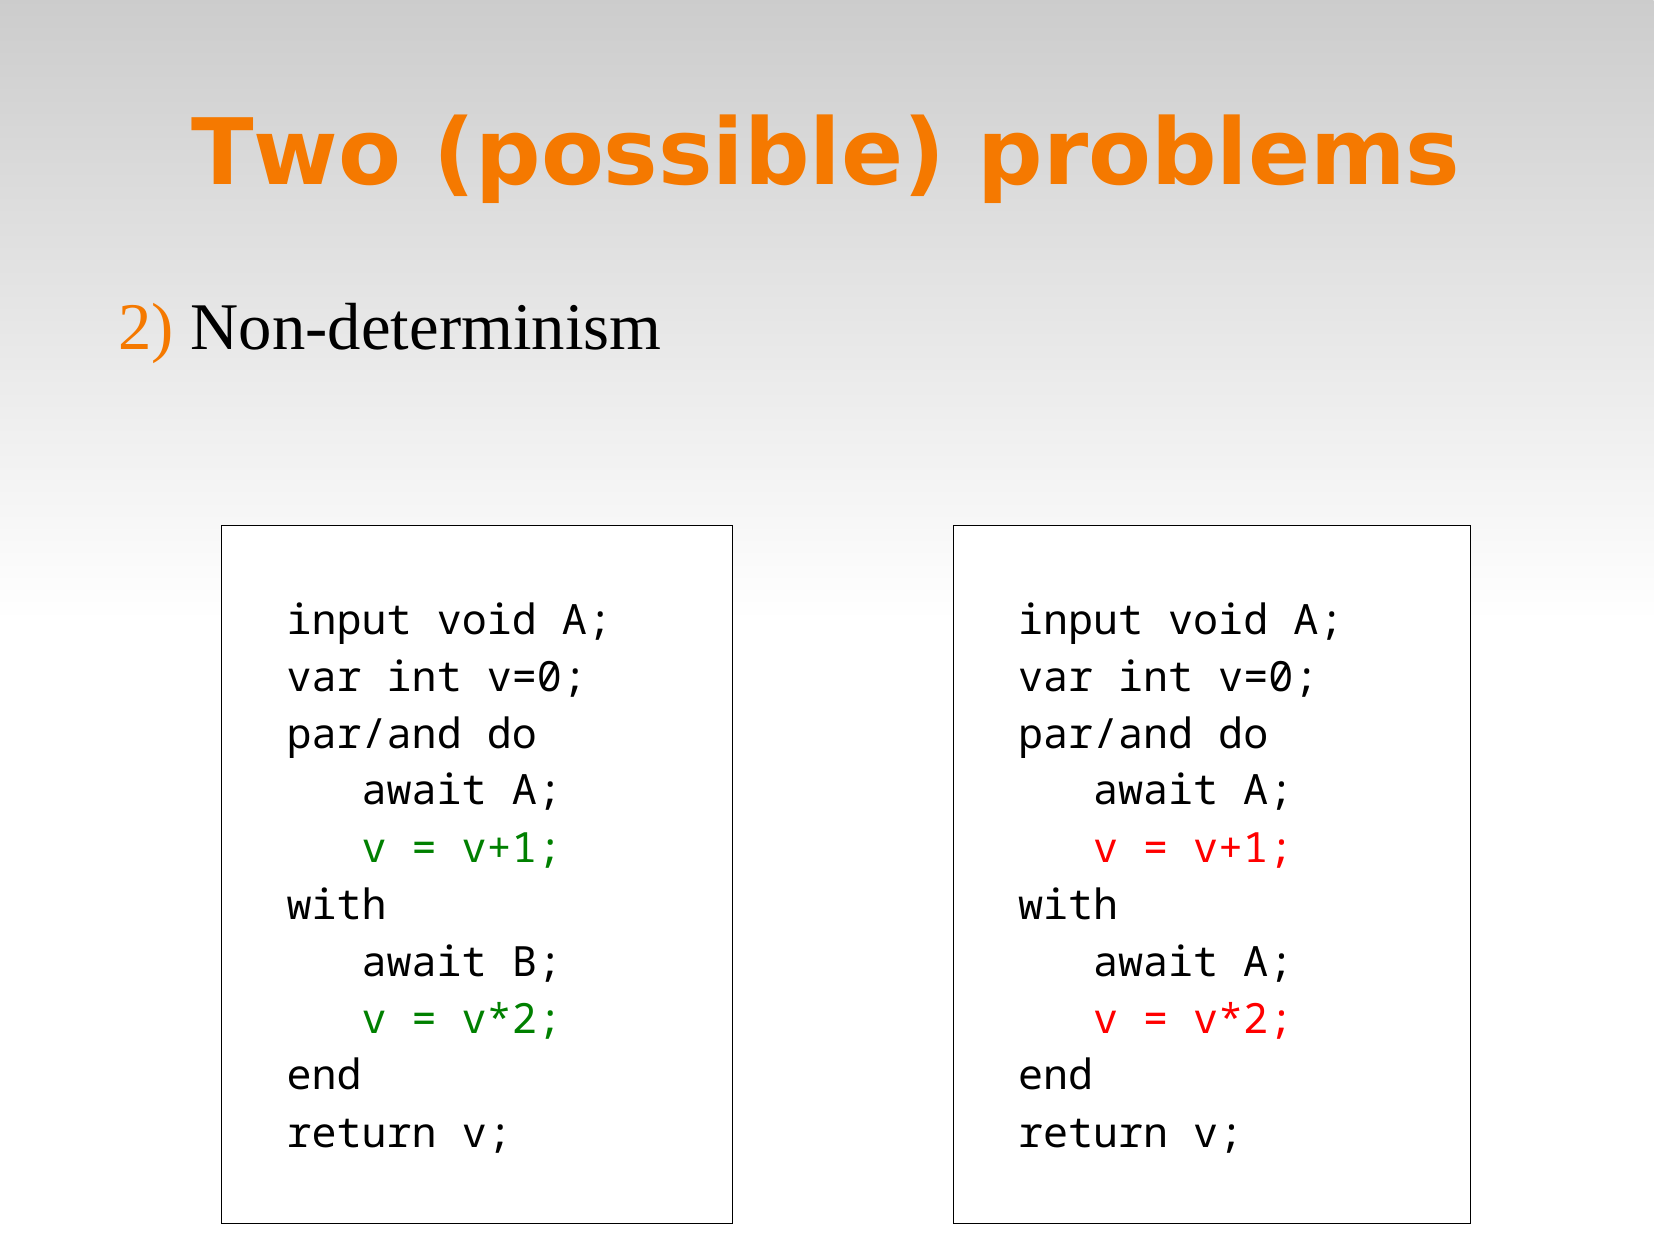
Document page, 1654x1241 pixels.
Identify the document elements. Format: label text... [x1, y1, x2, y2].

list Non-determinism [82, 290, 1571, 1109]
text_box input void A; var int v=0; par/and do await A; v = v+1; with await A; v = v*2; end return v; [953, 525, 1471, 1123]
text_box input void A; var int v=0; par/and do await A; v = v+1; with await B; v = v*2; end return v; [221, 525, 733, 1123]
title Two (possible) problems [82, 49, 1571, 257]
